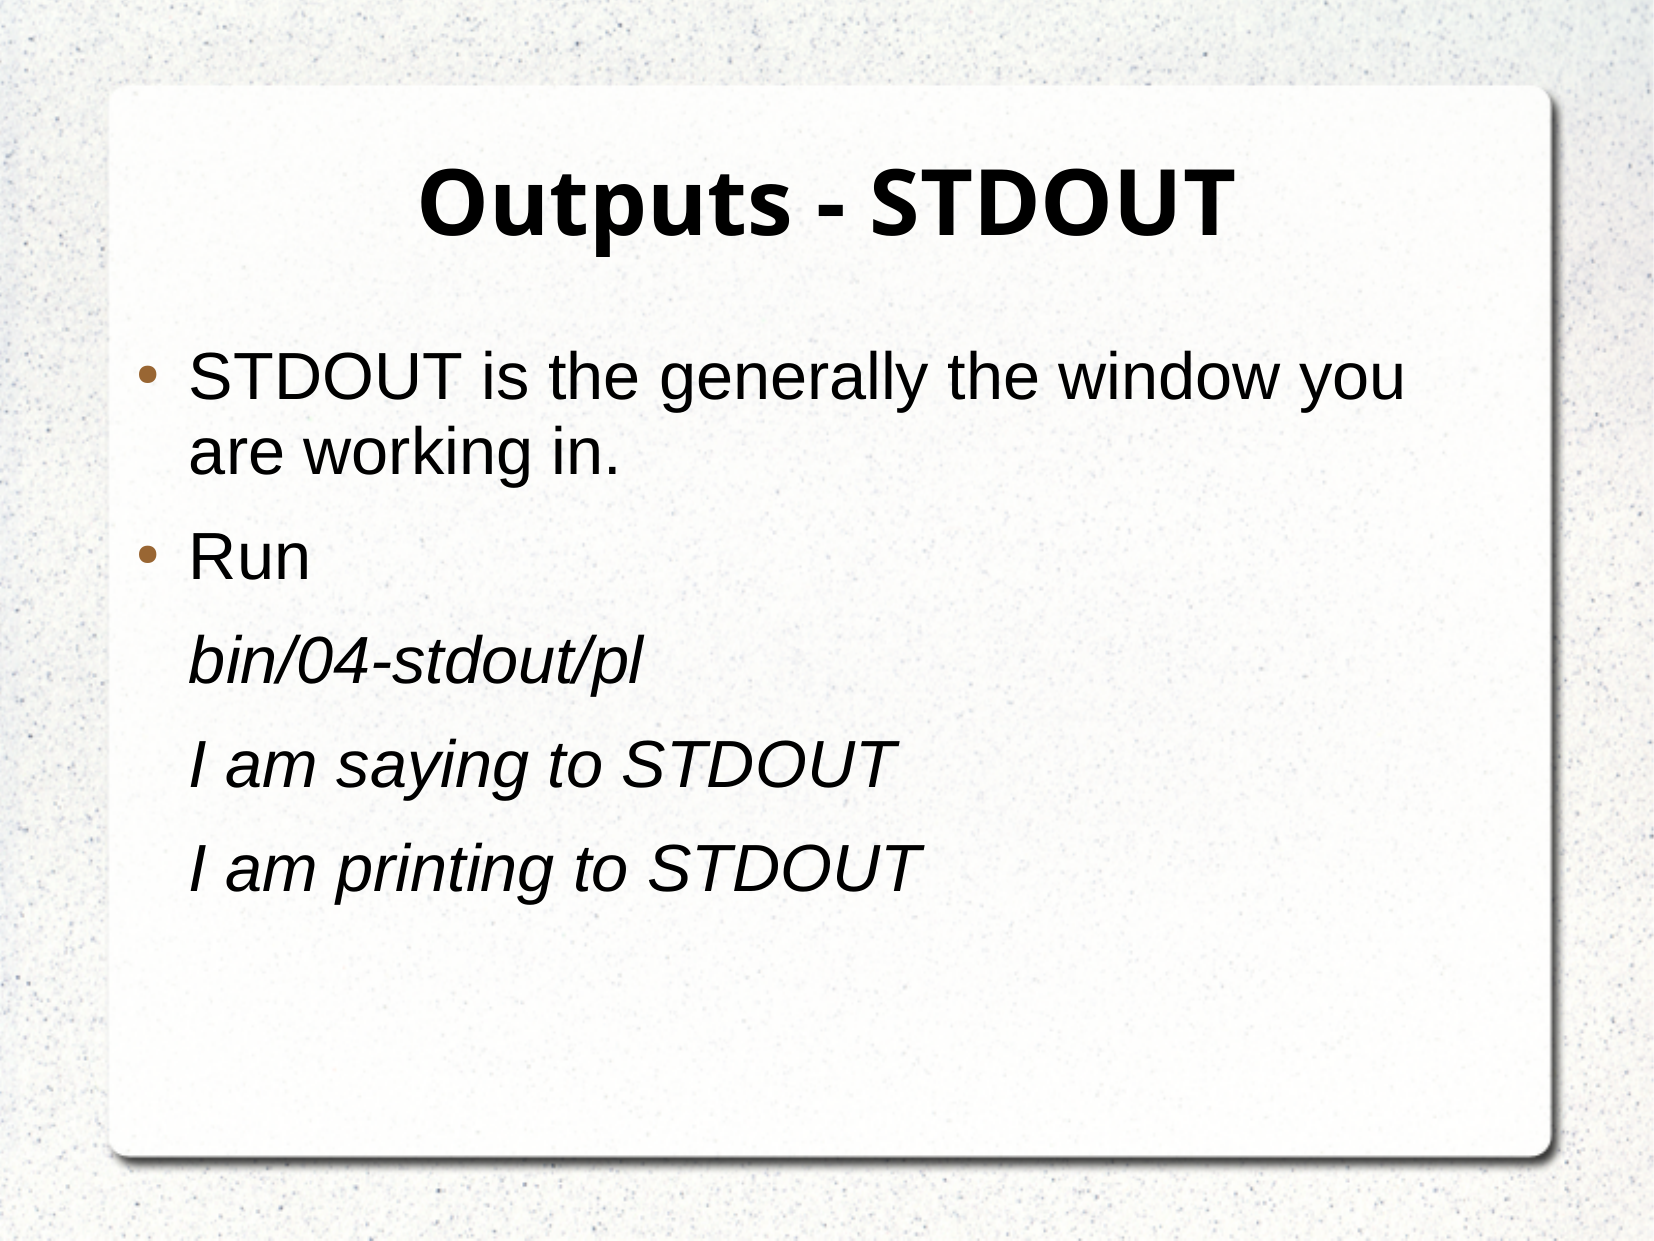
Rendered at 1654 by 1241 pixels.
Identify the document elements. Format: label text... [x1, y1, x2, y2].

title Outputs - STDOUT [118, 96, 1536, 304]
picture [0, 0, 1654, 1241]
list STDOUT is the generally the window you are working in. Run bin/04-stdout/pl I am saying to STDOUT I am printing to STDOUT [118, 339, 1477, 975]
